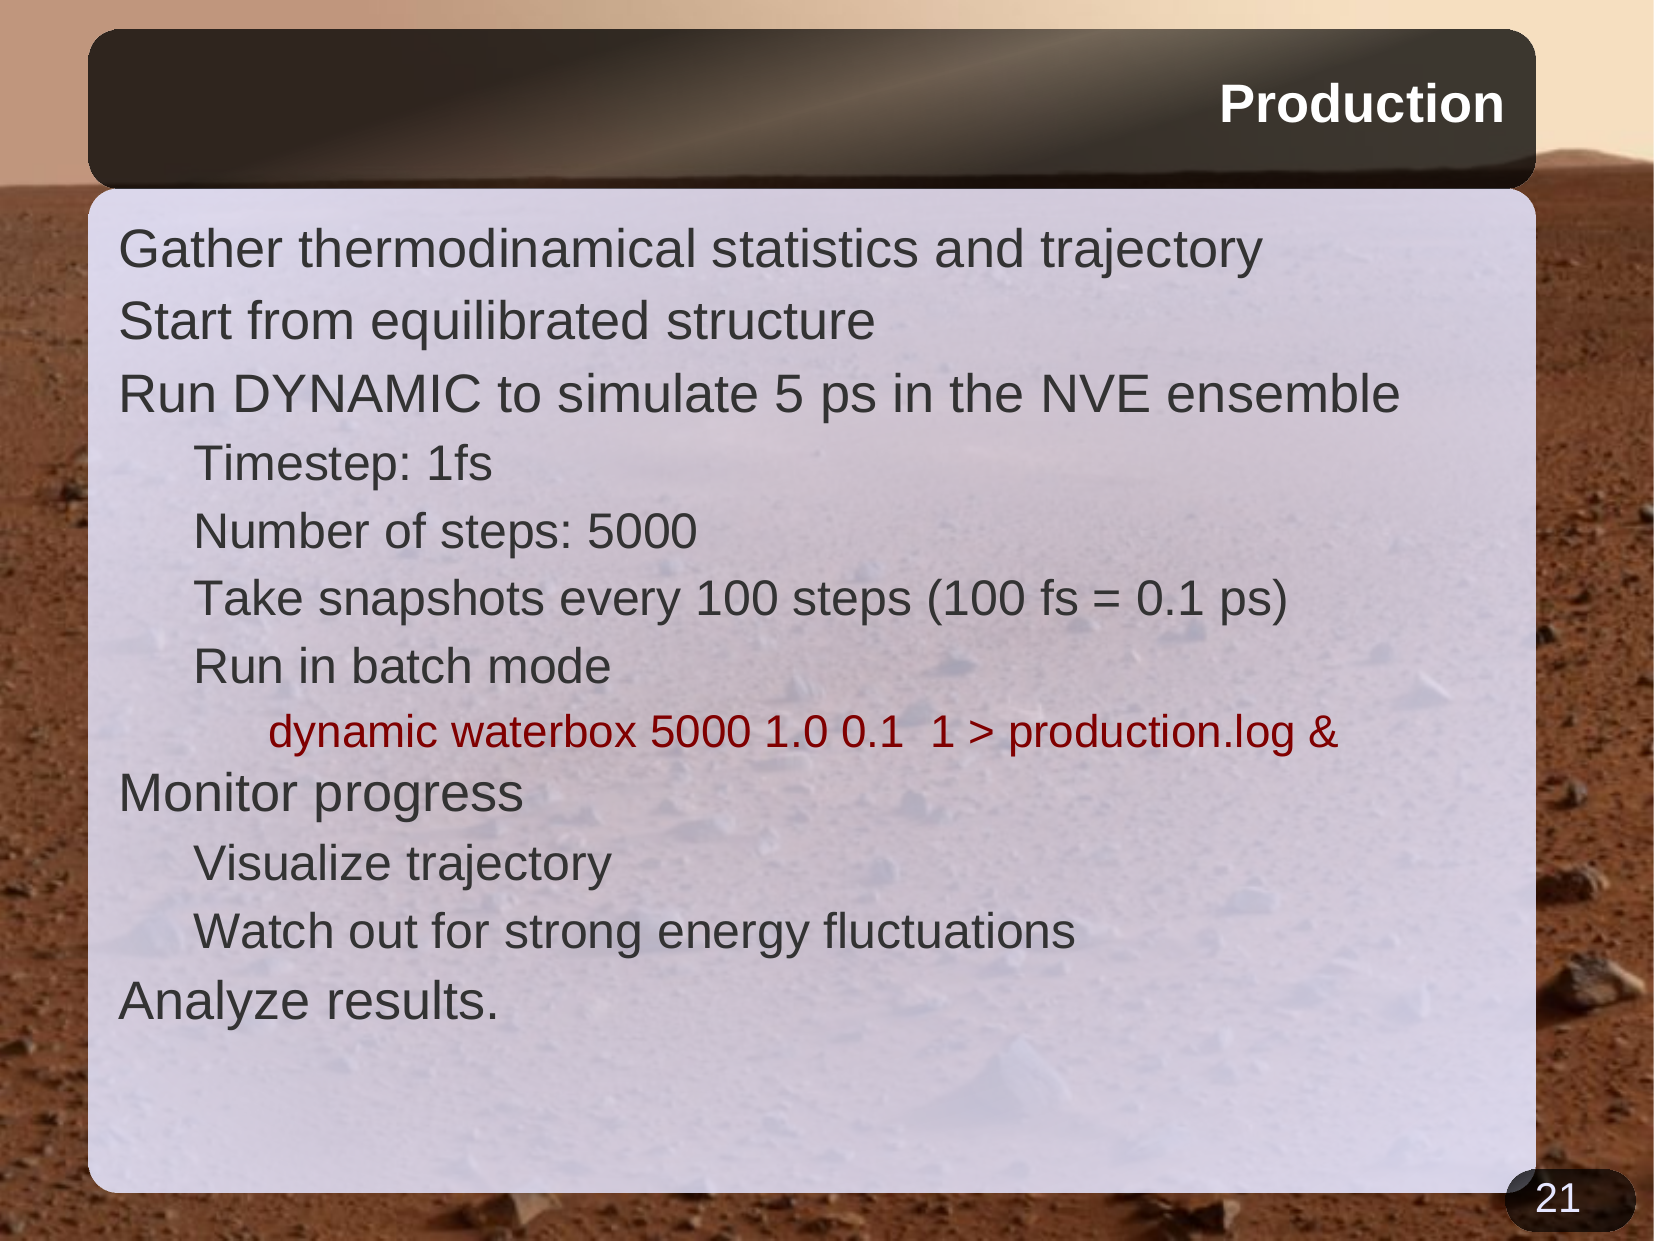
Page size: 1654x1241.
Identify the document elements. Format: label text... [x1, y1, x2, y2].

title Production [118, 59, 1506, 148]
list Gather thermodinamical statistics and trajectory Start from equilibrated structure Run DYNAMIC to simulate 5 ps in the NVE ensemble Timestep: 1fs Number of steps: 5000 Take snapshots every 100 steps (100 fs = 0.1 ps) Run in batch mode dynamic waterbox 5000 1.0 0.1 1 > production.log & Monitor progress Visualize trajectory Watch out for strong energy fluctuations Analyze results. [118, 218, 1477, 1164]
picture [0, 0, 1654, 1241]
